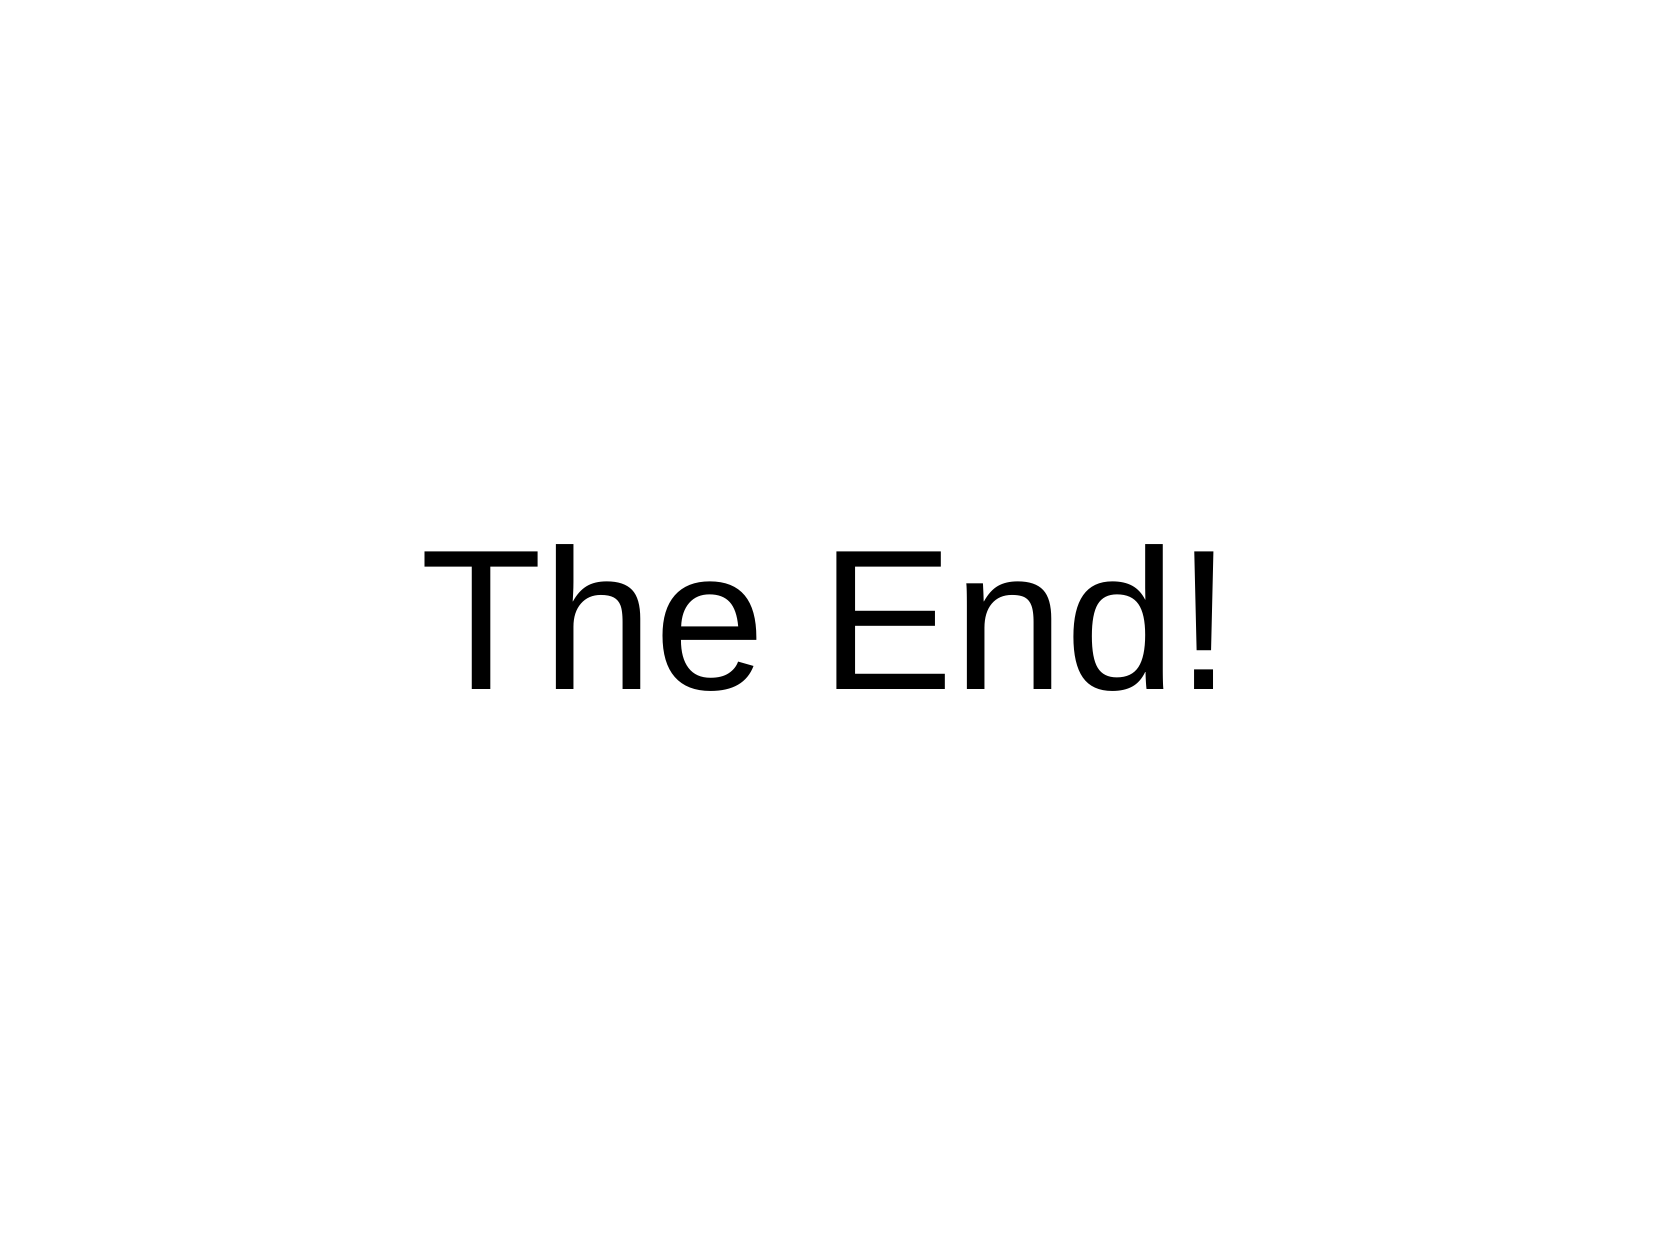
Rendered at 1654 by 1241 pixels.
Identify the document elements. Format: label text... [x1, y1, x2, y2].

text_box The End! [398, 500, 1255, 740]
